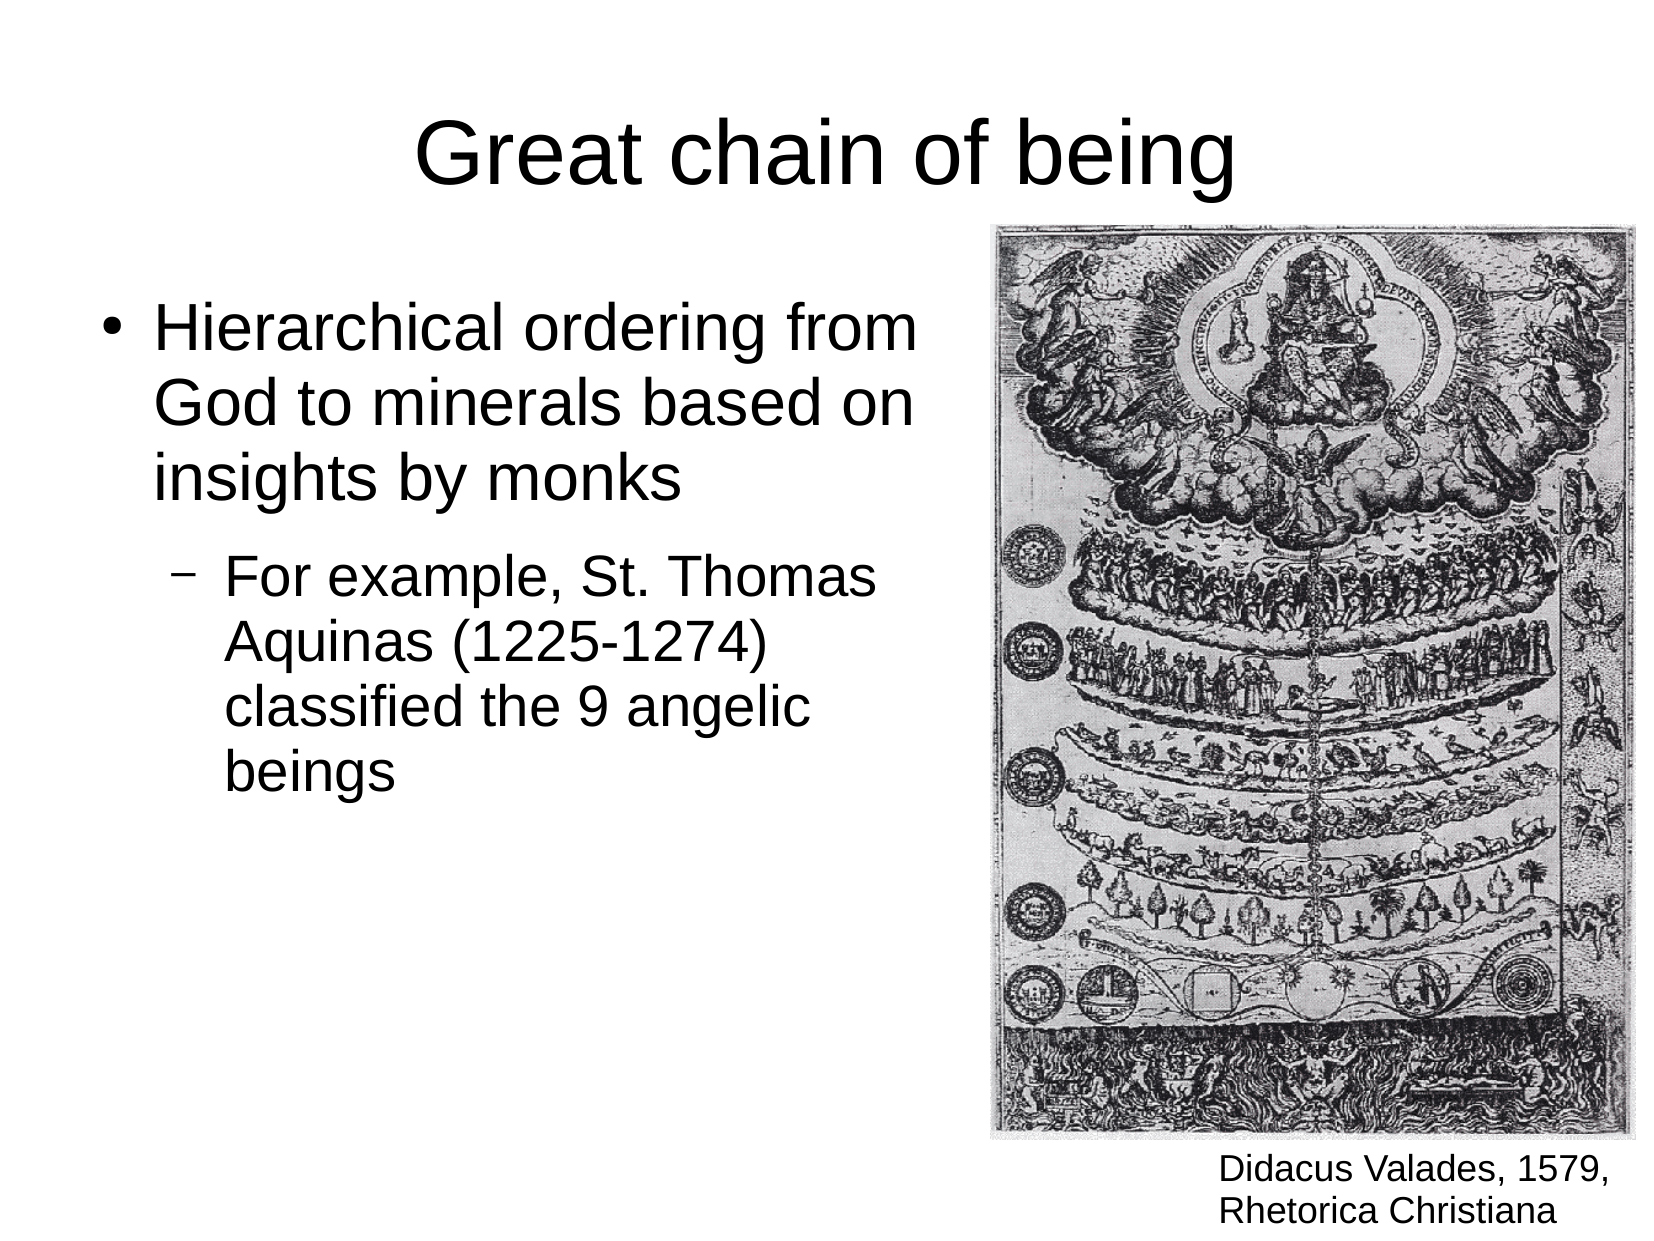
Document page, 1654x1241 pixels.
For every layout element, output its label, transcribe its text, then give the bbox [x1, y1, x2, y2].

list Hierarchical ordering from God to minerals based on insights by monks For example, St. Thomas Aquinas (1225-1274) classified the 9 angelic beings [82, 290, 946, 1186]
title Great chain of being [82, 49, 1571, 257]
text_box Didacus Valades, 1579, Rhetorica Christiana [1203, 1140, 1654, 1239]
picture [990, 224, 1636, 1141]
